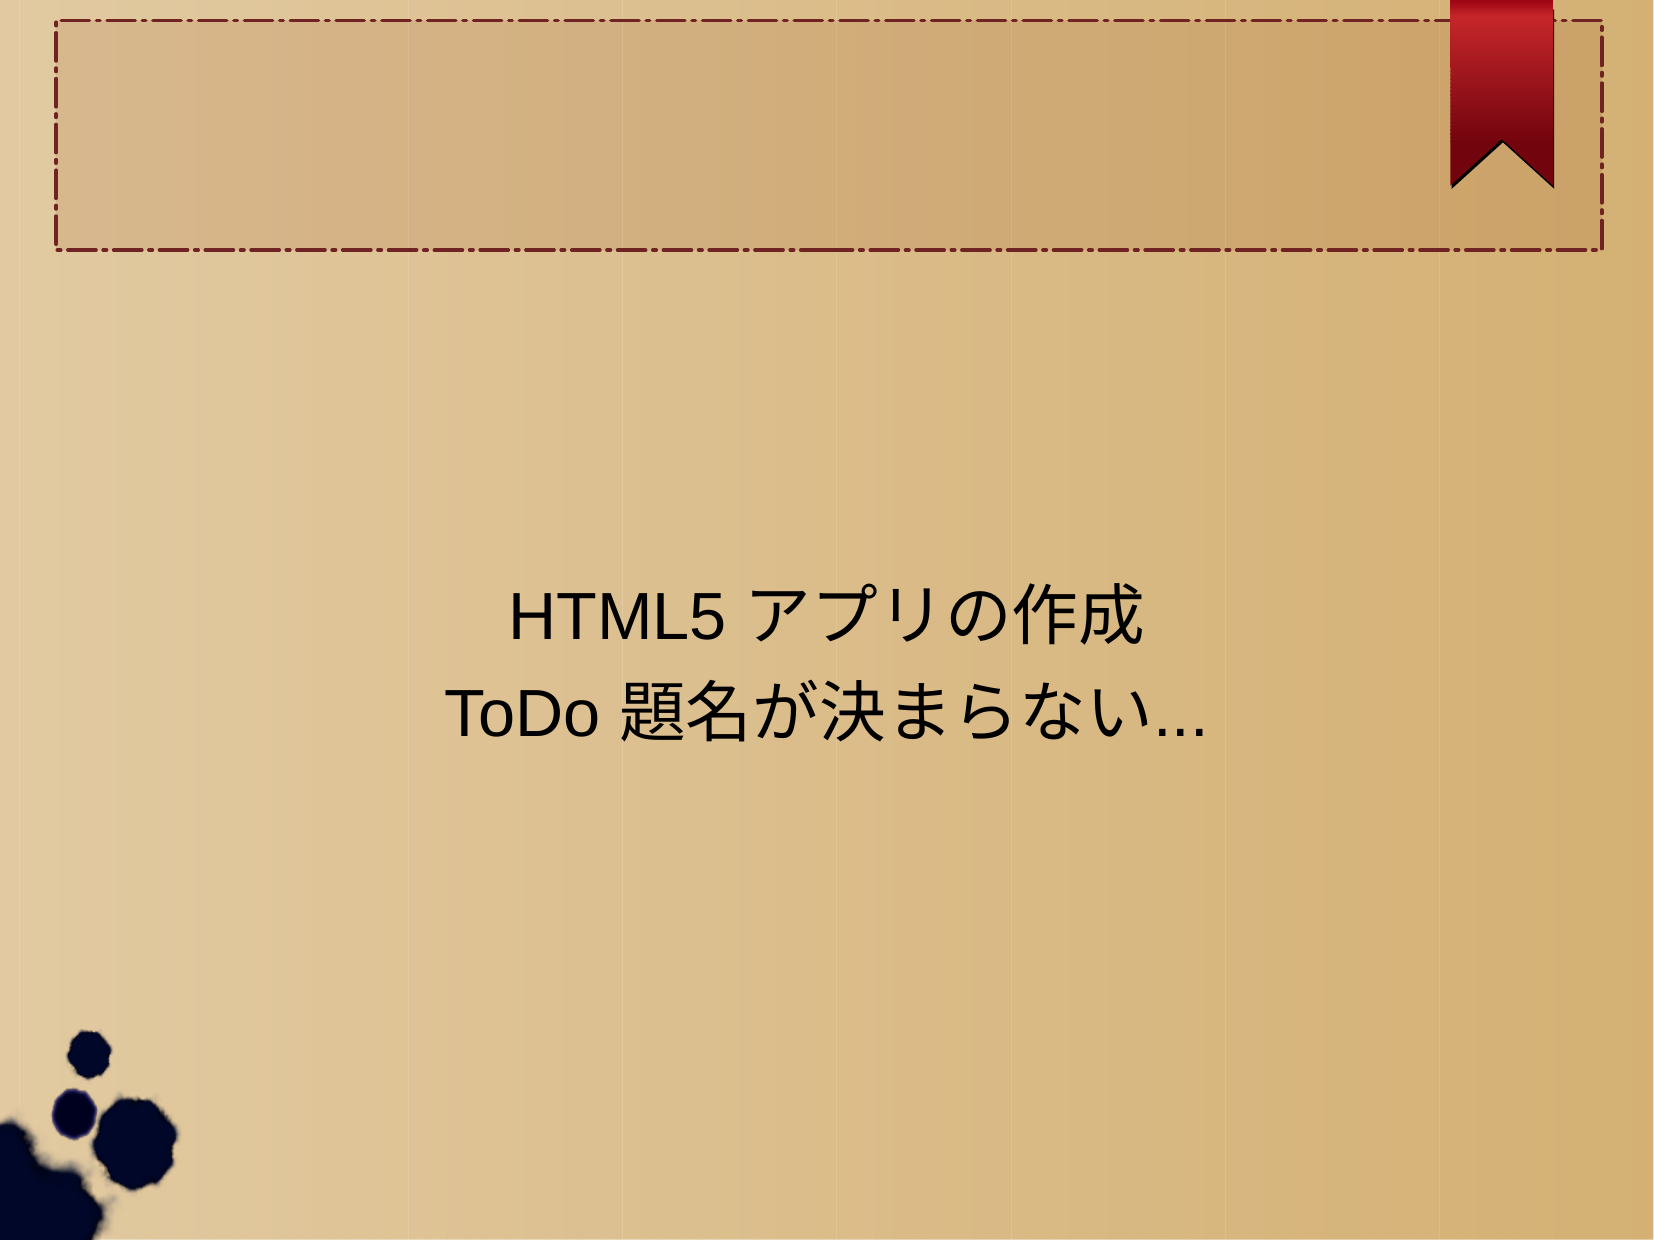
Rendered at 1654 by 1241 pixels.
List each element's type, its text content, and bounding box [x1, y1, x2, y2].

subtitle HTML5 アプリの作成 ToDo 題名が決まらない... [82, 299, 1571, 1019]
